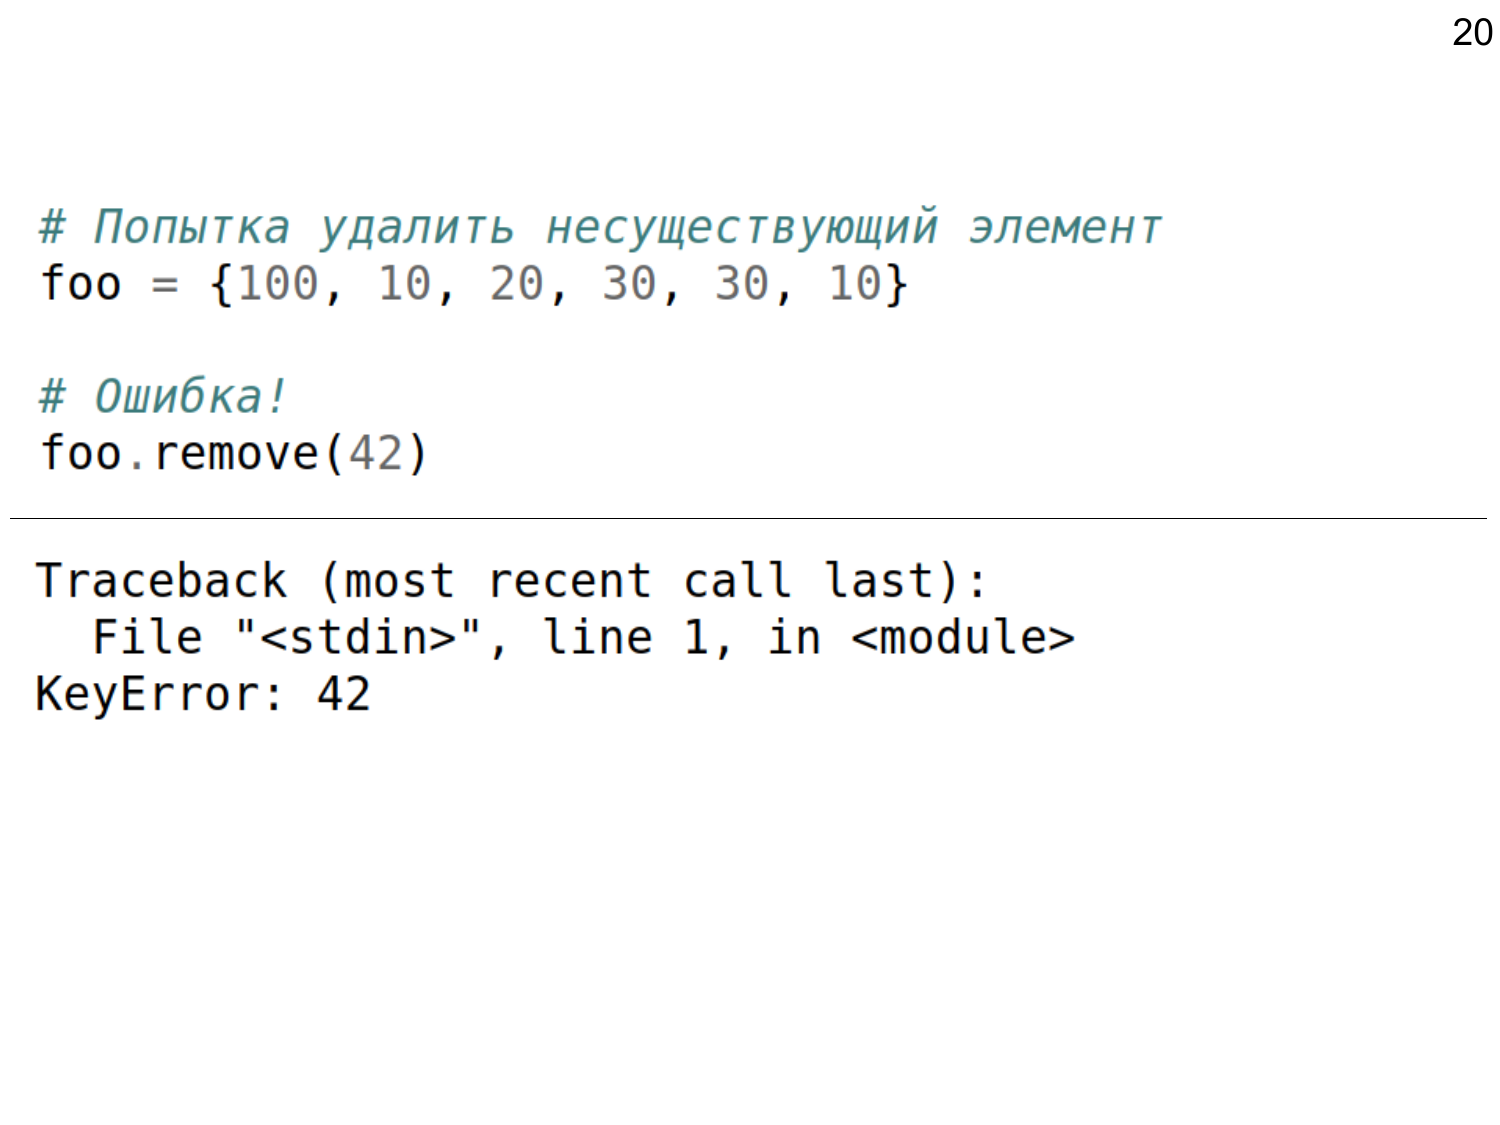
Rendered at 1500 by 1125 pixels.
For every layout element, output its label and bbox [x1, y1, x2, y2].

picture [29, 193, 1174, 493]
picture [16, 547, 1090, 737]
